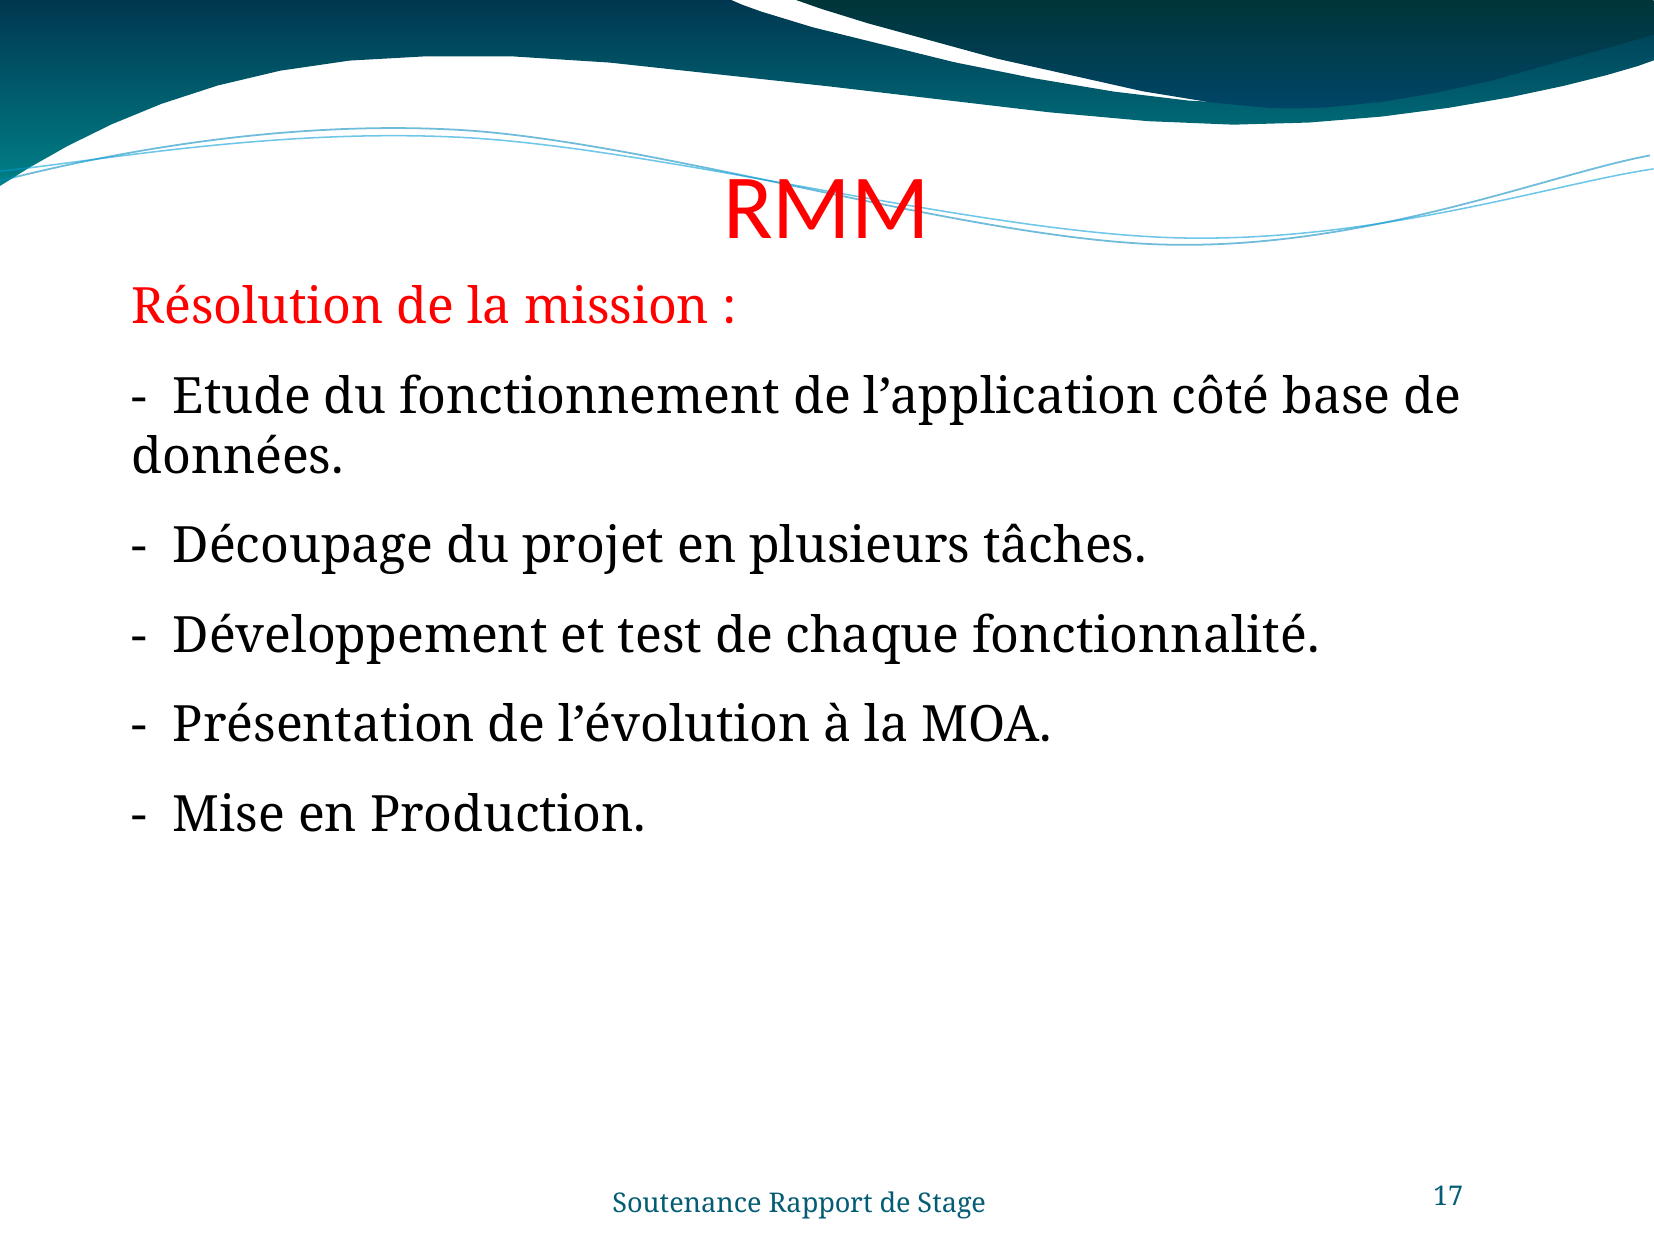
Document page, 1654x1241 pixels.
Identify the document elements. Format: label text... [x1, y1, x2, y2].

text_box <numéro> [1433, 1149, 1571, 1216]
title RMM [82, 49, 1571, 257]
list Résolution de la mission : - Etude du fonctionnement de l’application côté base de données. - Découpage du projet en plusieurs tâches. - Développement et test de chaque fonctionnalité. - Présentation de l’évolution à la MOA. - Mise en Production. [79, 265, 1619, 1058]
text_box Soutenance Rapport de Stage [496, 1151, 1103, 1218]
